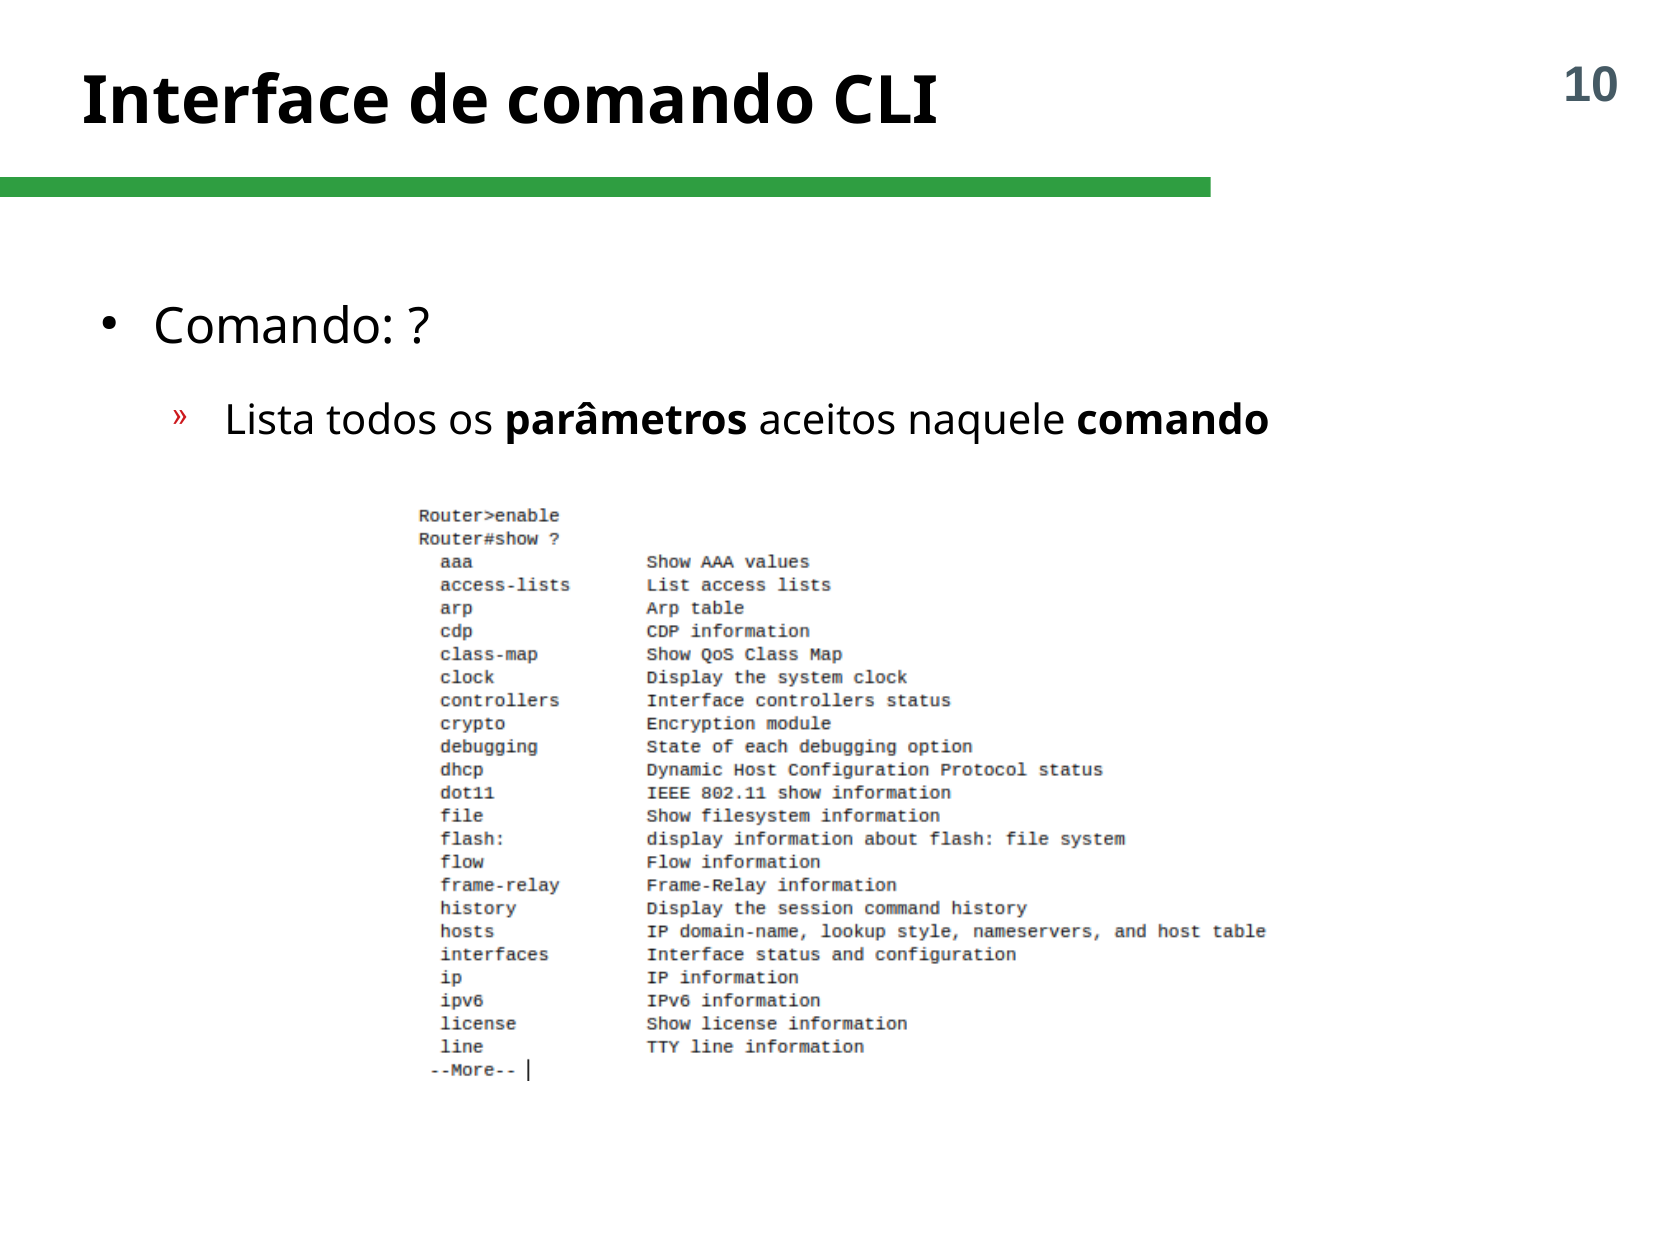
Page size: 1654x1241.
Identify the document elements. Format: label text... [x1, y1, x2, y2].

picture [414, 507, 1273, 1081]
title Interface de comando CLI [82, 0, 1152, 202]
list Comando: ? Lista todos os parâmetros aceitos naquele comando [82, 290, 1571, 1211]
